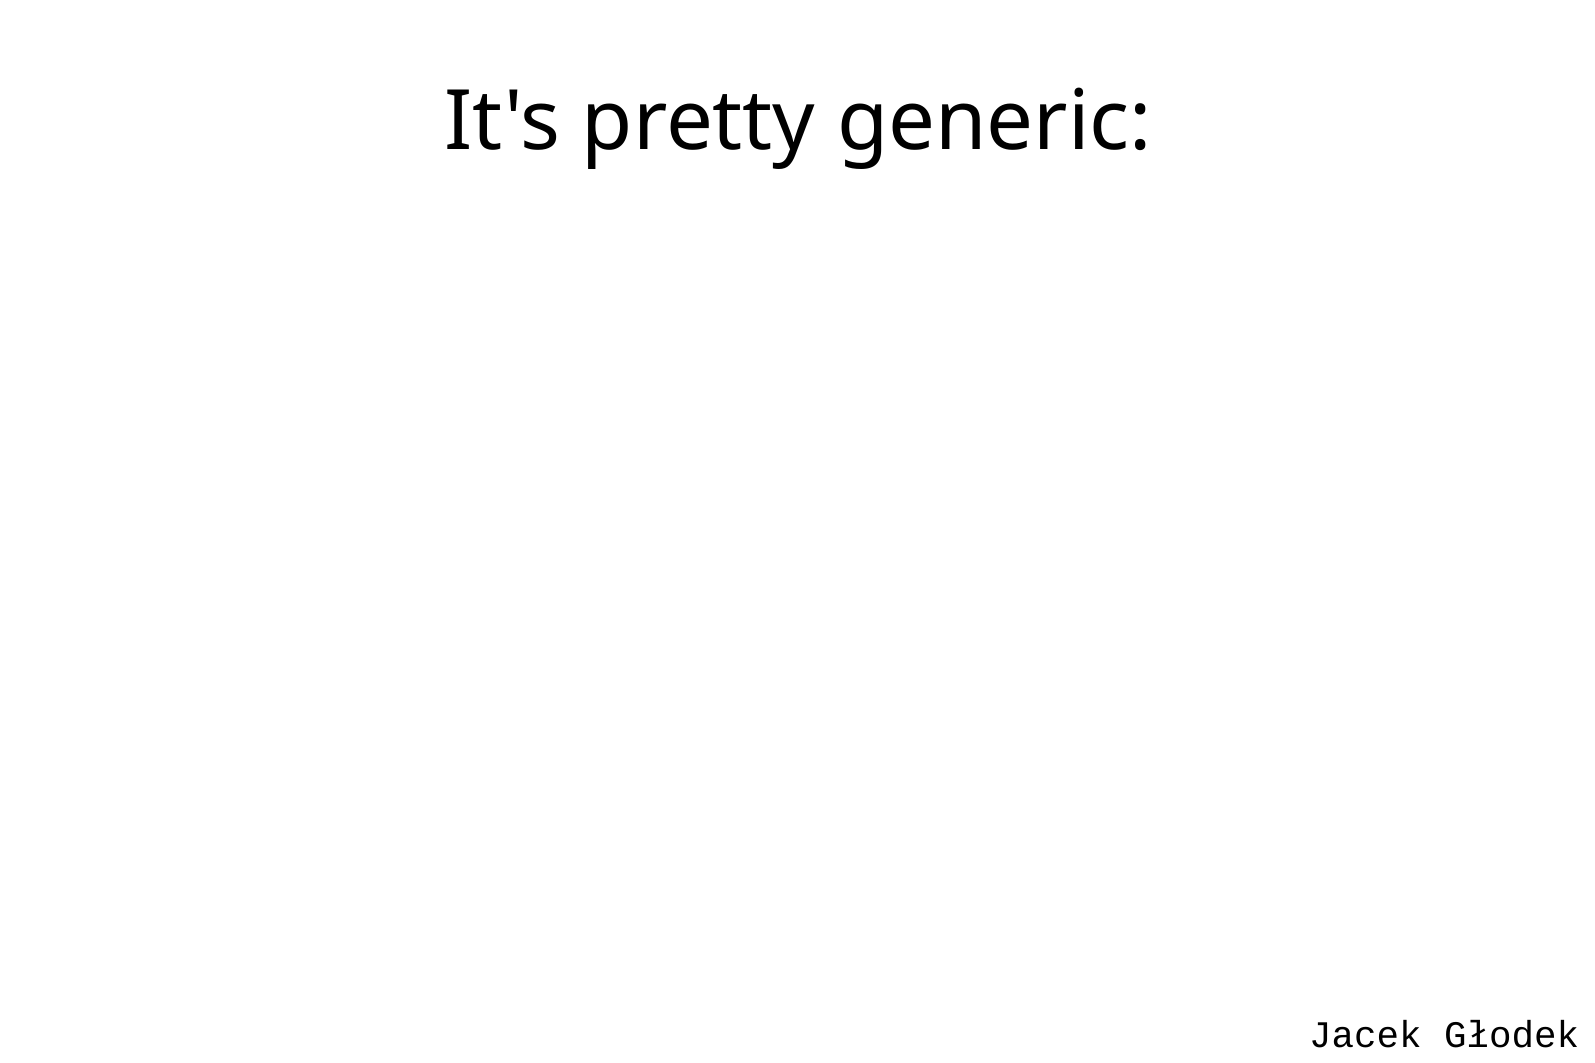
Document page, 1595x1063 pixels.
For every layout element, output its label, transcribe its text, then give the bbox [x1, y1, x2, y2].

text_box Jacek Głodek [1294, 1008, 1595, 1063]
text_box It's pretty generic: [67, 53, 1530, 171]
